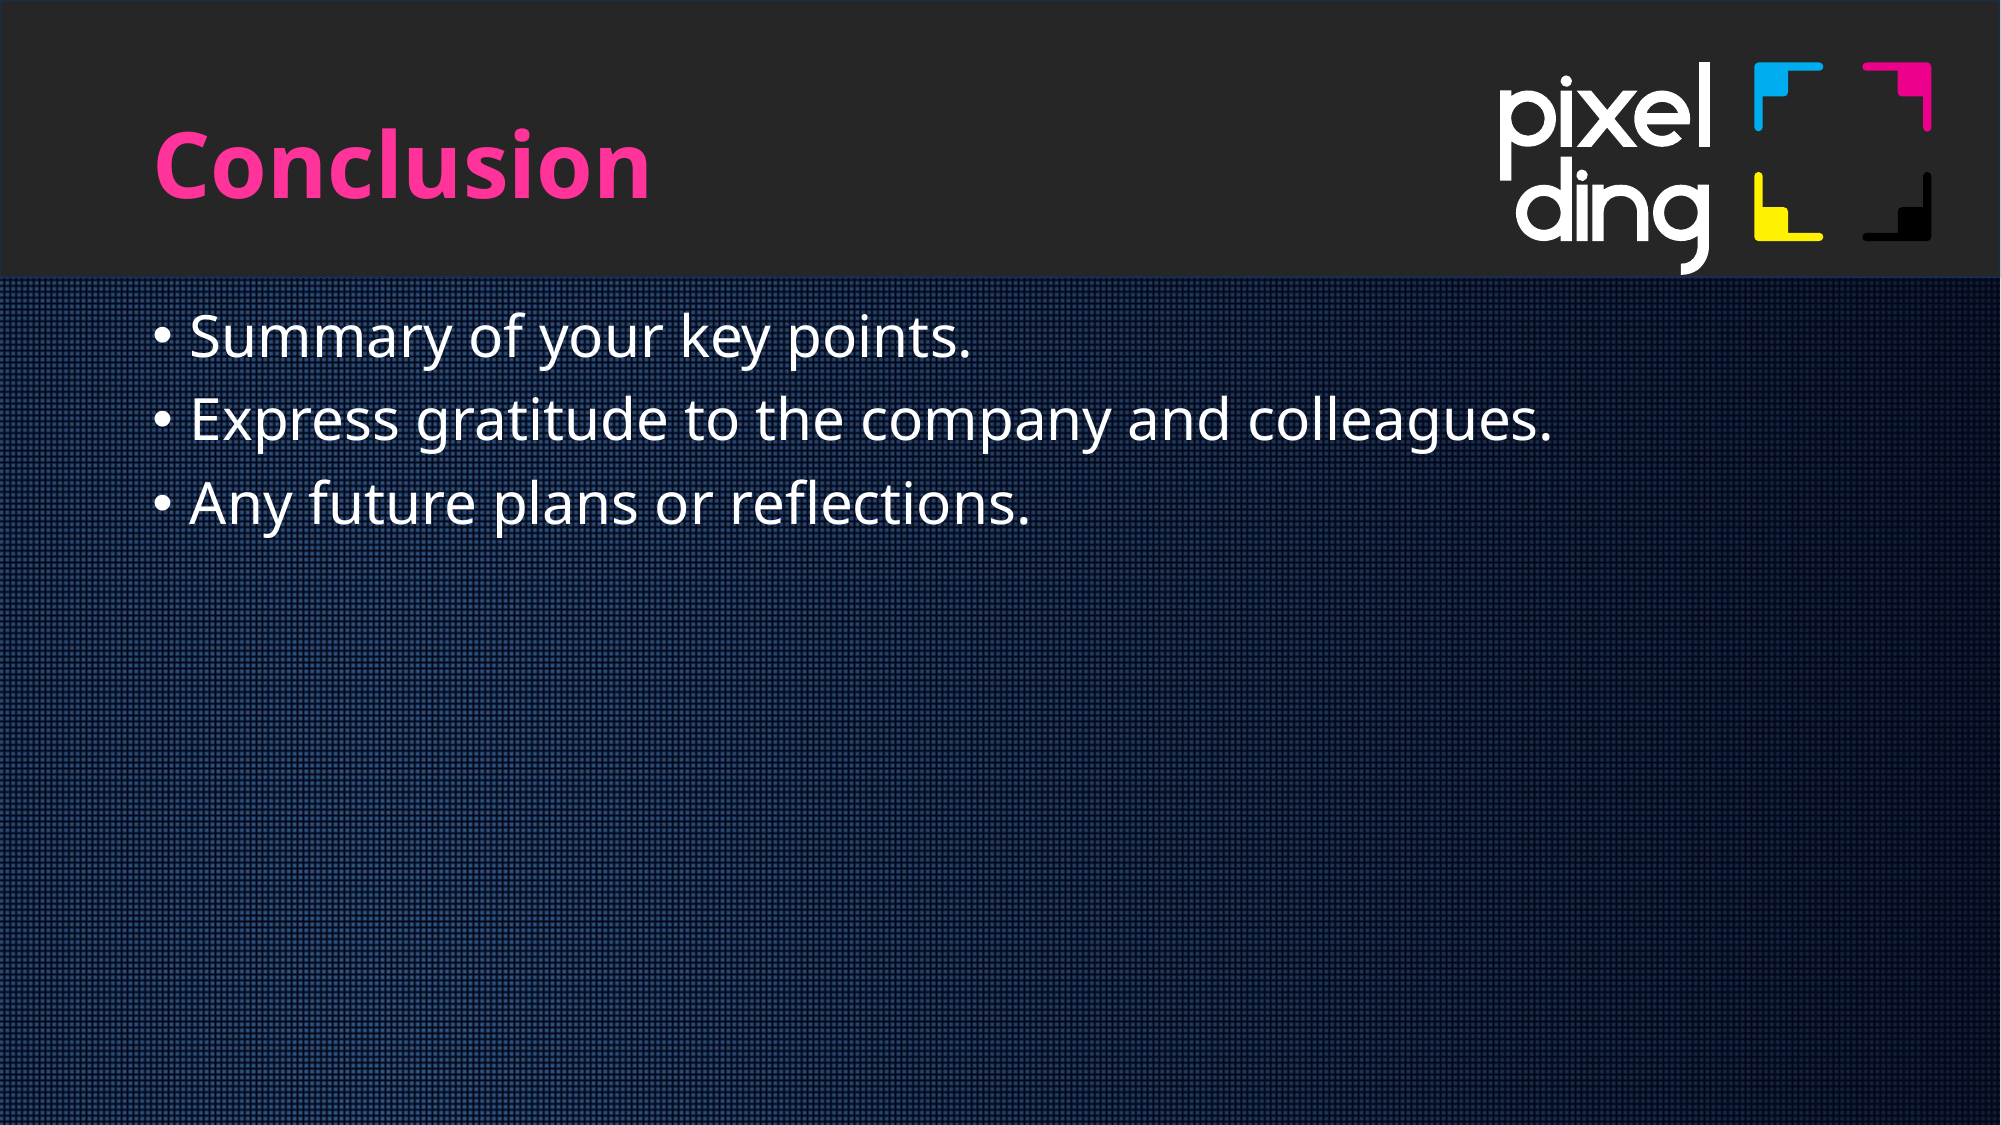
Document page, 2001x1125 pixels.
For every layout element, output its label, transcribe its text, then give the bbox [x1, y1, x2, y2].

list Summary of your key points. Express gratitude to the company and colleagues. Any future plans or reflections. [137, 299, 1863, 1014]
title Conclusion [137, 59, 1863, 278]
